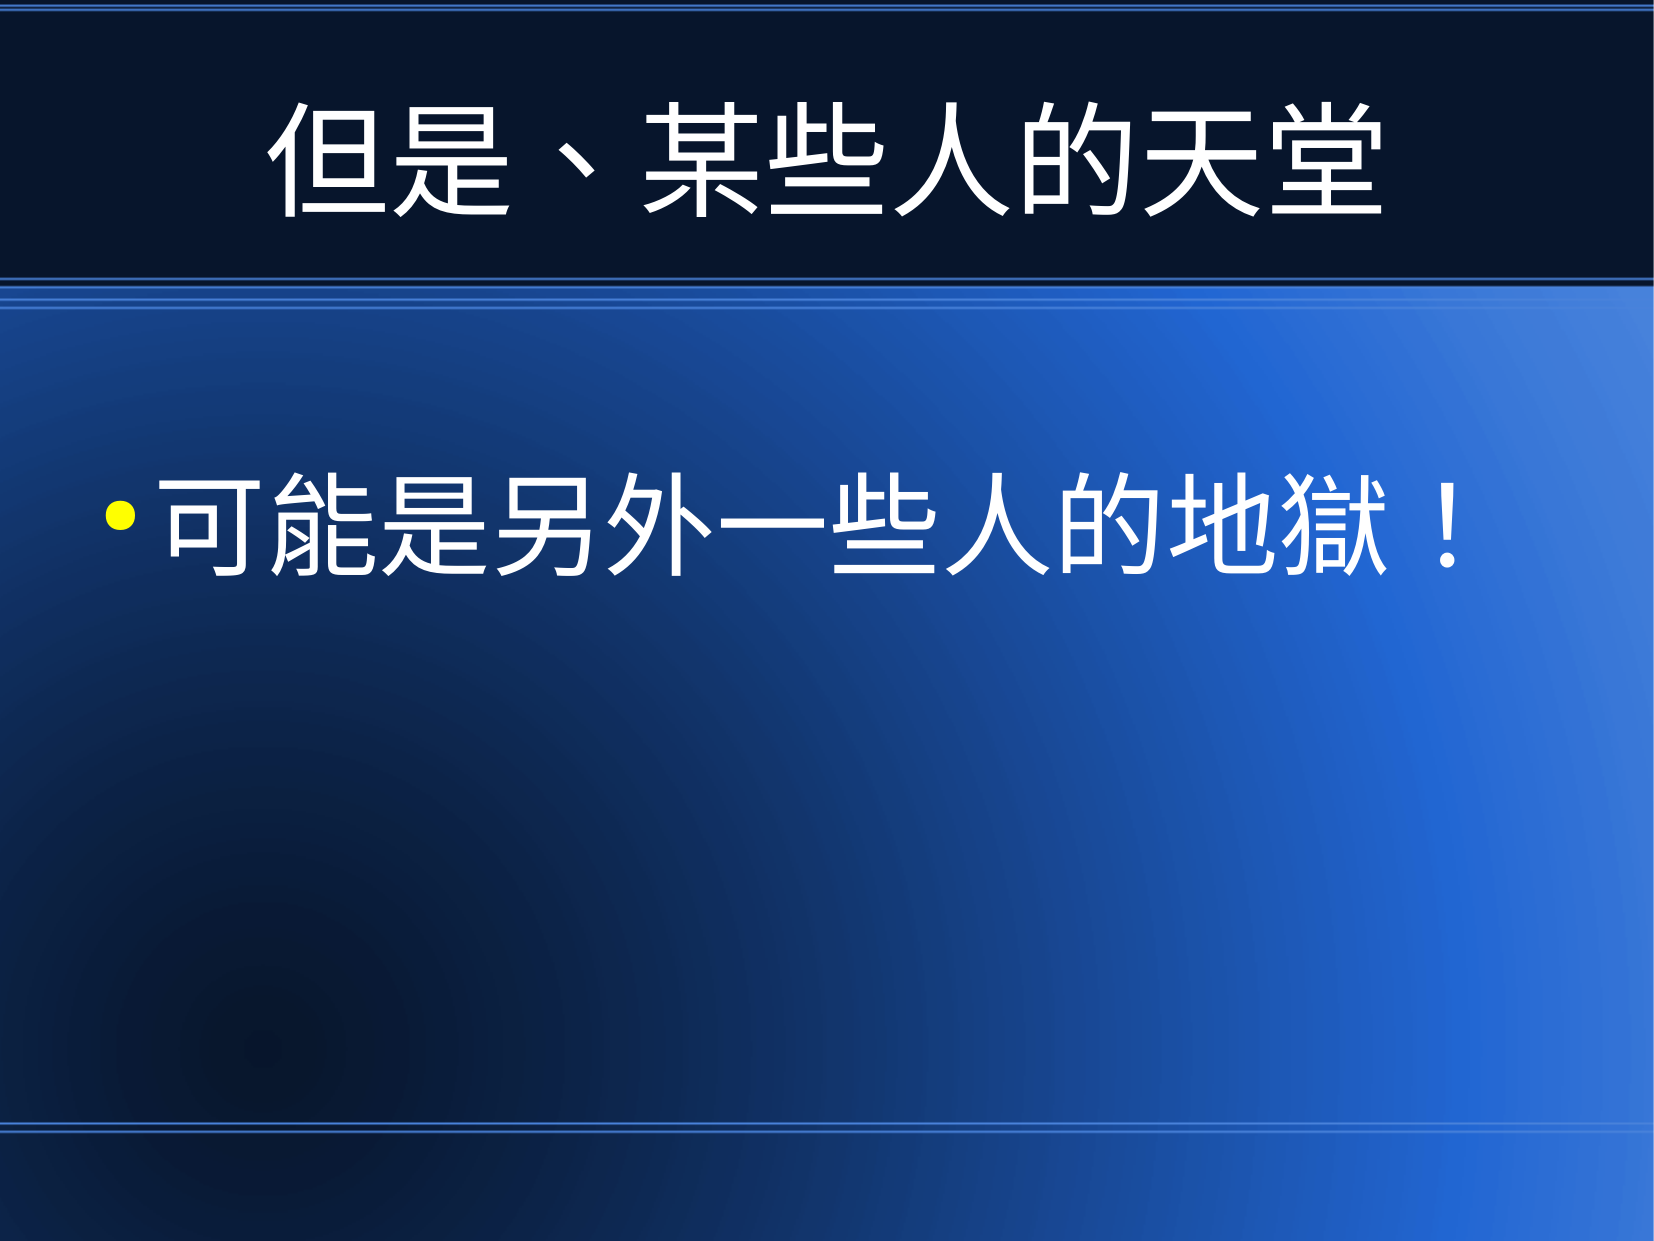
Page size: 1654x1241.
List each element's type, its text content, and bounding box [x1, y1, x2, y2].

title 但是、某些人的天堂 [82, 49, 1571, 257]
picture [0, 0, 1654, 1241]
list 可能是另外一些人的地獄！ [82, 355, 1571, 1241]
